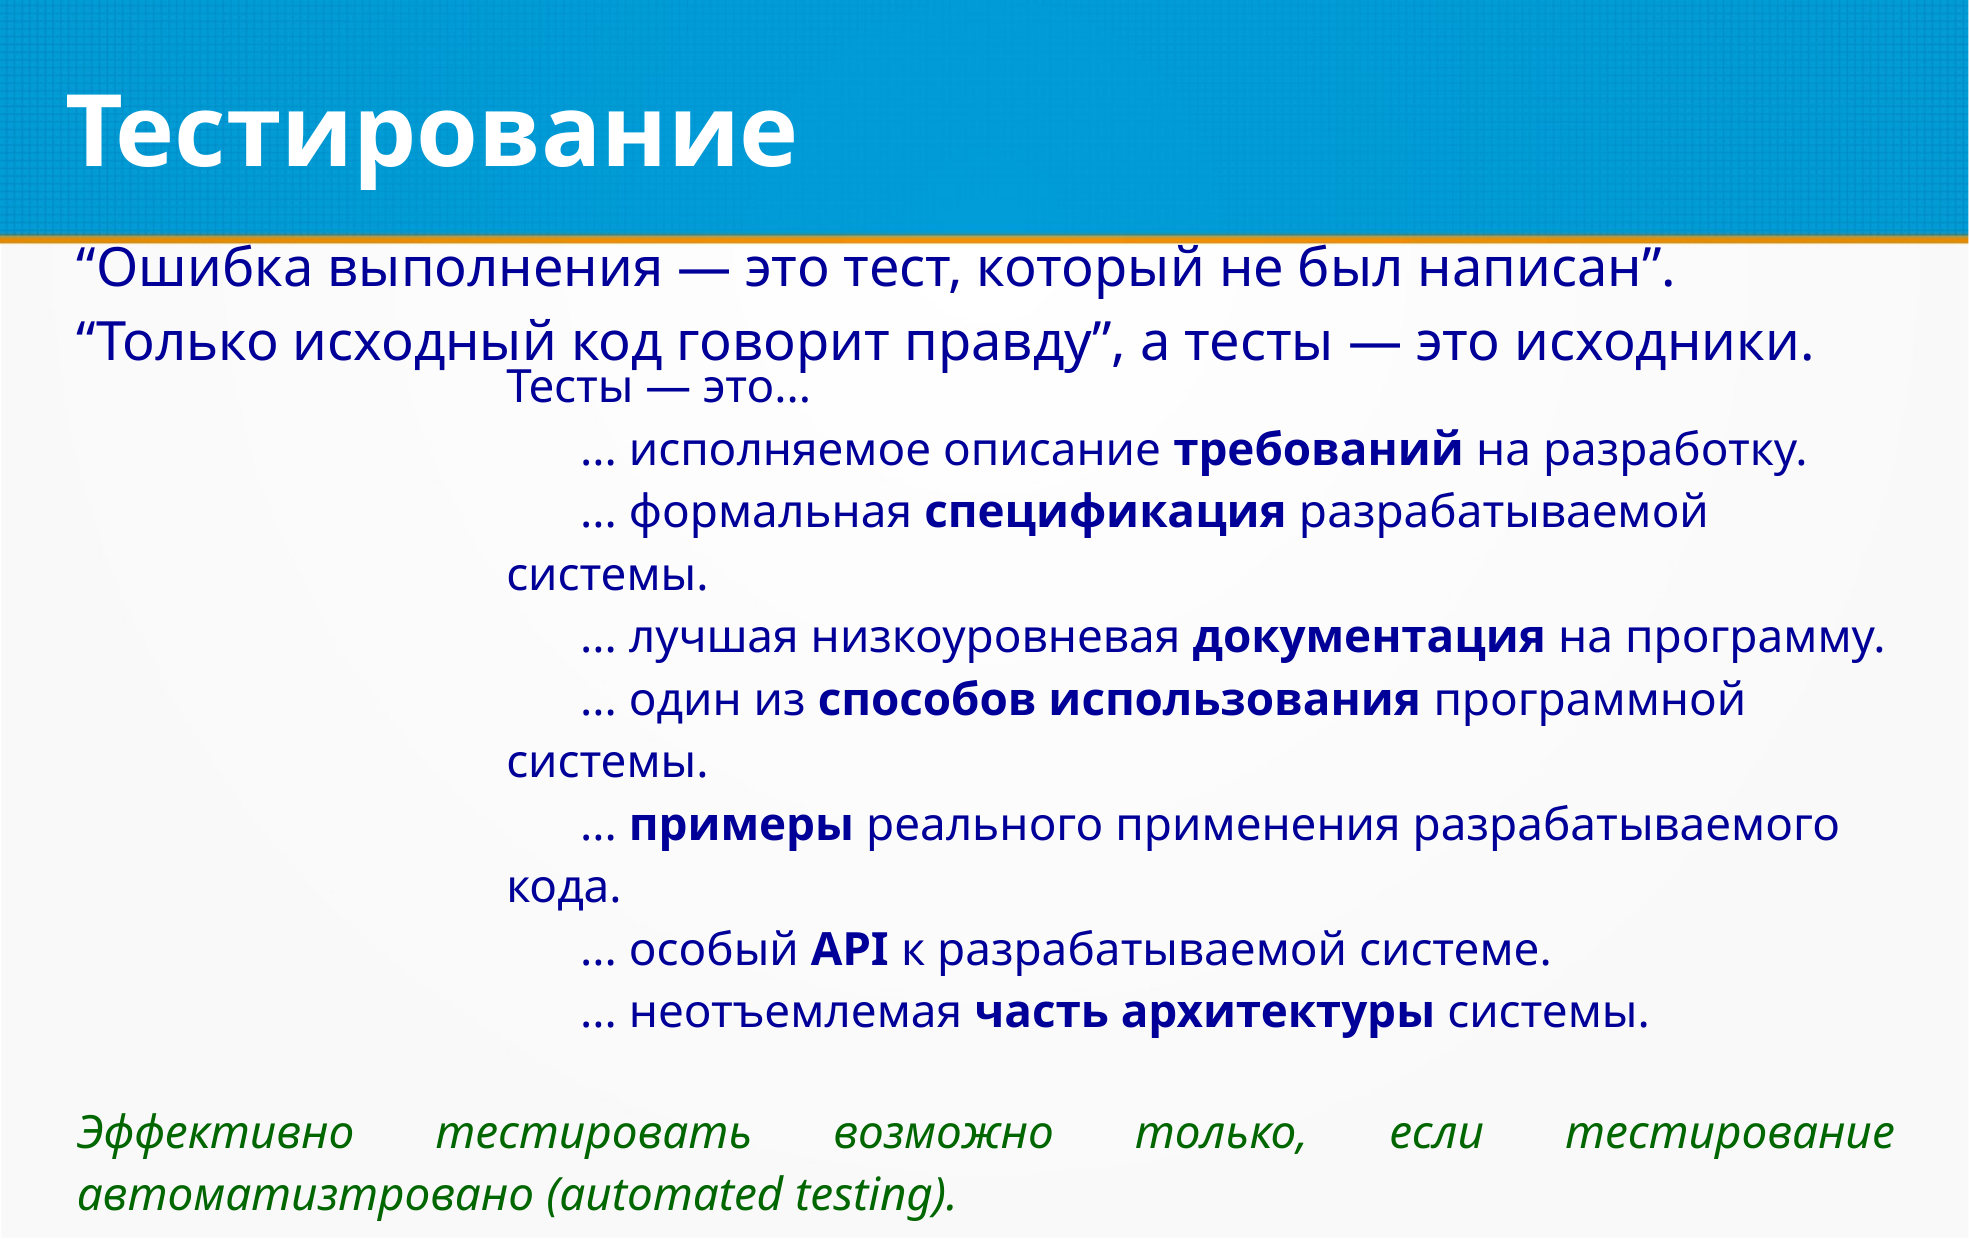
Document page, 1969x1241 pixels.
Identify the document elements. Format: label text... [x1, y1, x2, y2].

text_box Тесты — это... ... исполняемое описание требований на разработку. ... формальная спецификация разрабатываемой системы. ... лучшая низкоуровневая документация на программу. ... один из способов использования программной системы. ... примеры реального применения разрабатываемого кода. ... особый API к разрабатываемой системе. ... неотъемлемая часть архитектуры системы. [500, 425, 1902, 970]
picture [0, 233, 1969, 1241]
text_box “Ошибка выполнения — это тест, который не был написан”. “Только исходный код говорит правду”, а тесты — это исходники. Эффективно тестировать возможно только, если тестирование автоматизтровано (automated testing). [70, 239, 1902, 1214]
text_box Тестирование [59, 55, 1902, 200]
